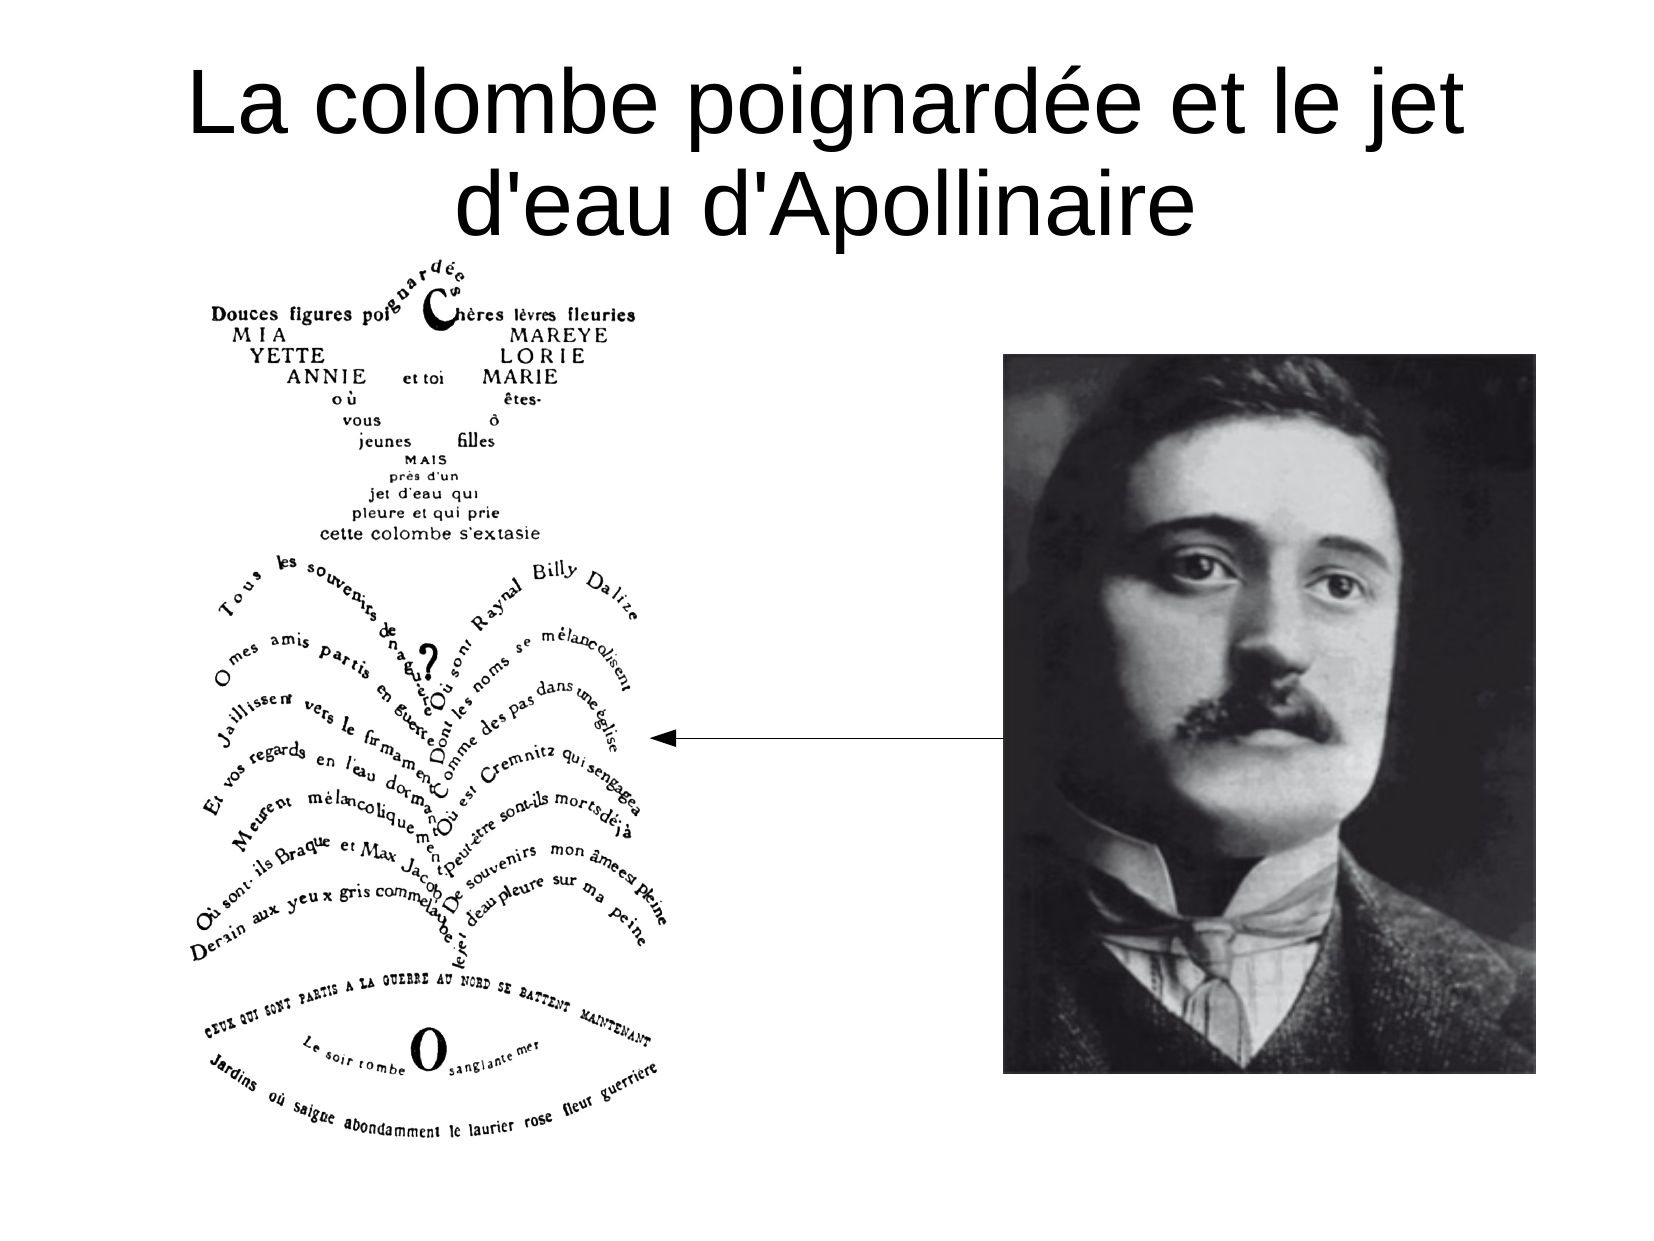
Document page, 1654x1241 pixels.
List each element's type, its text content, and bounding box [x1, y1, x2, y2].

picture [177, 257, 680, 1152]
title La colombe poignardée et le jet d'eau d'Apollinaire [82, 49, 1571, 257]
picture [1003, 354, 1536, 1074]
